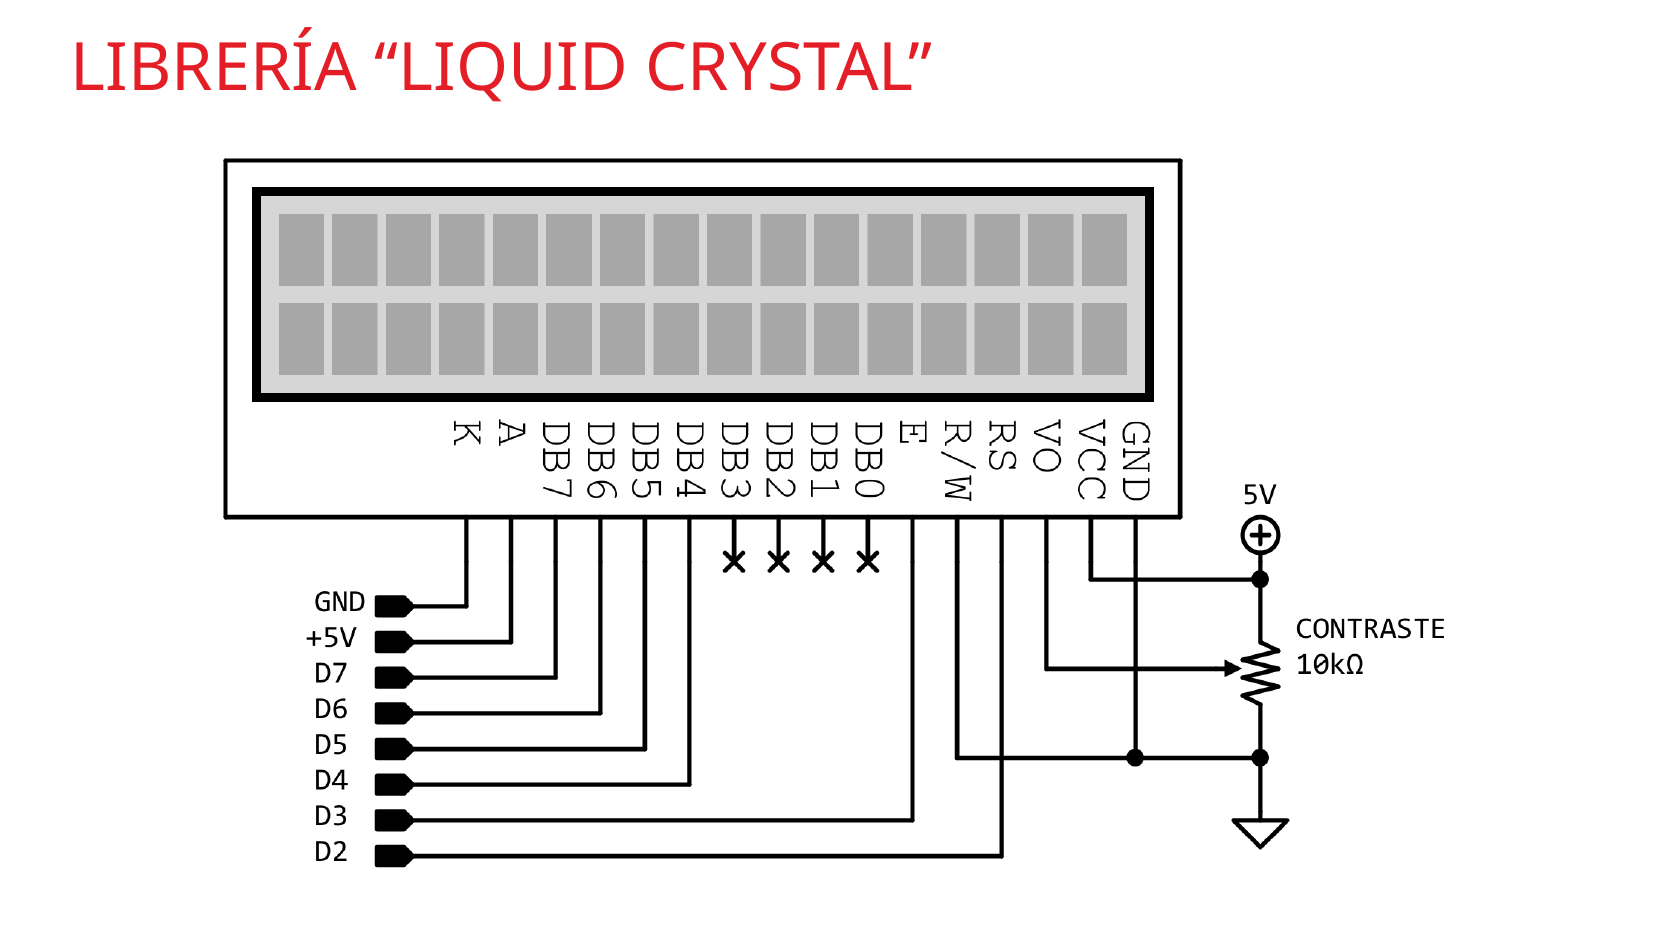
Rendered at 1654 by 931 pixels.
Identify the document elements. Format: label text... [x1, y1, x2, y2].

picture [198, 133, 1456, 891]
title LIBRERÍA “LIQUID CRYSTAL” [70, 11, 1347, 118]
